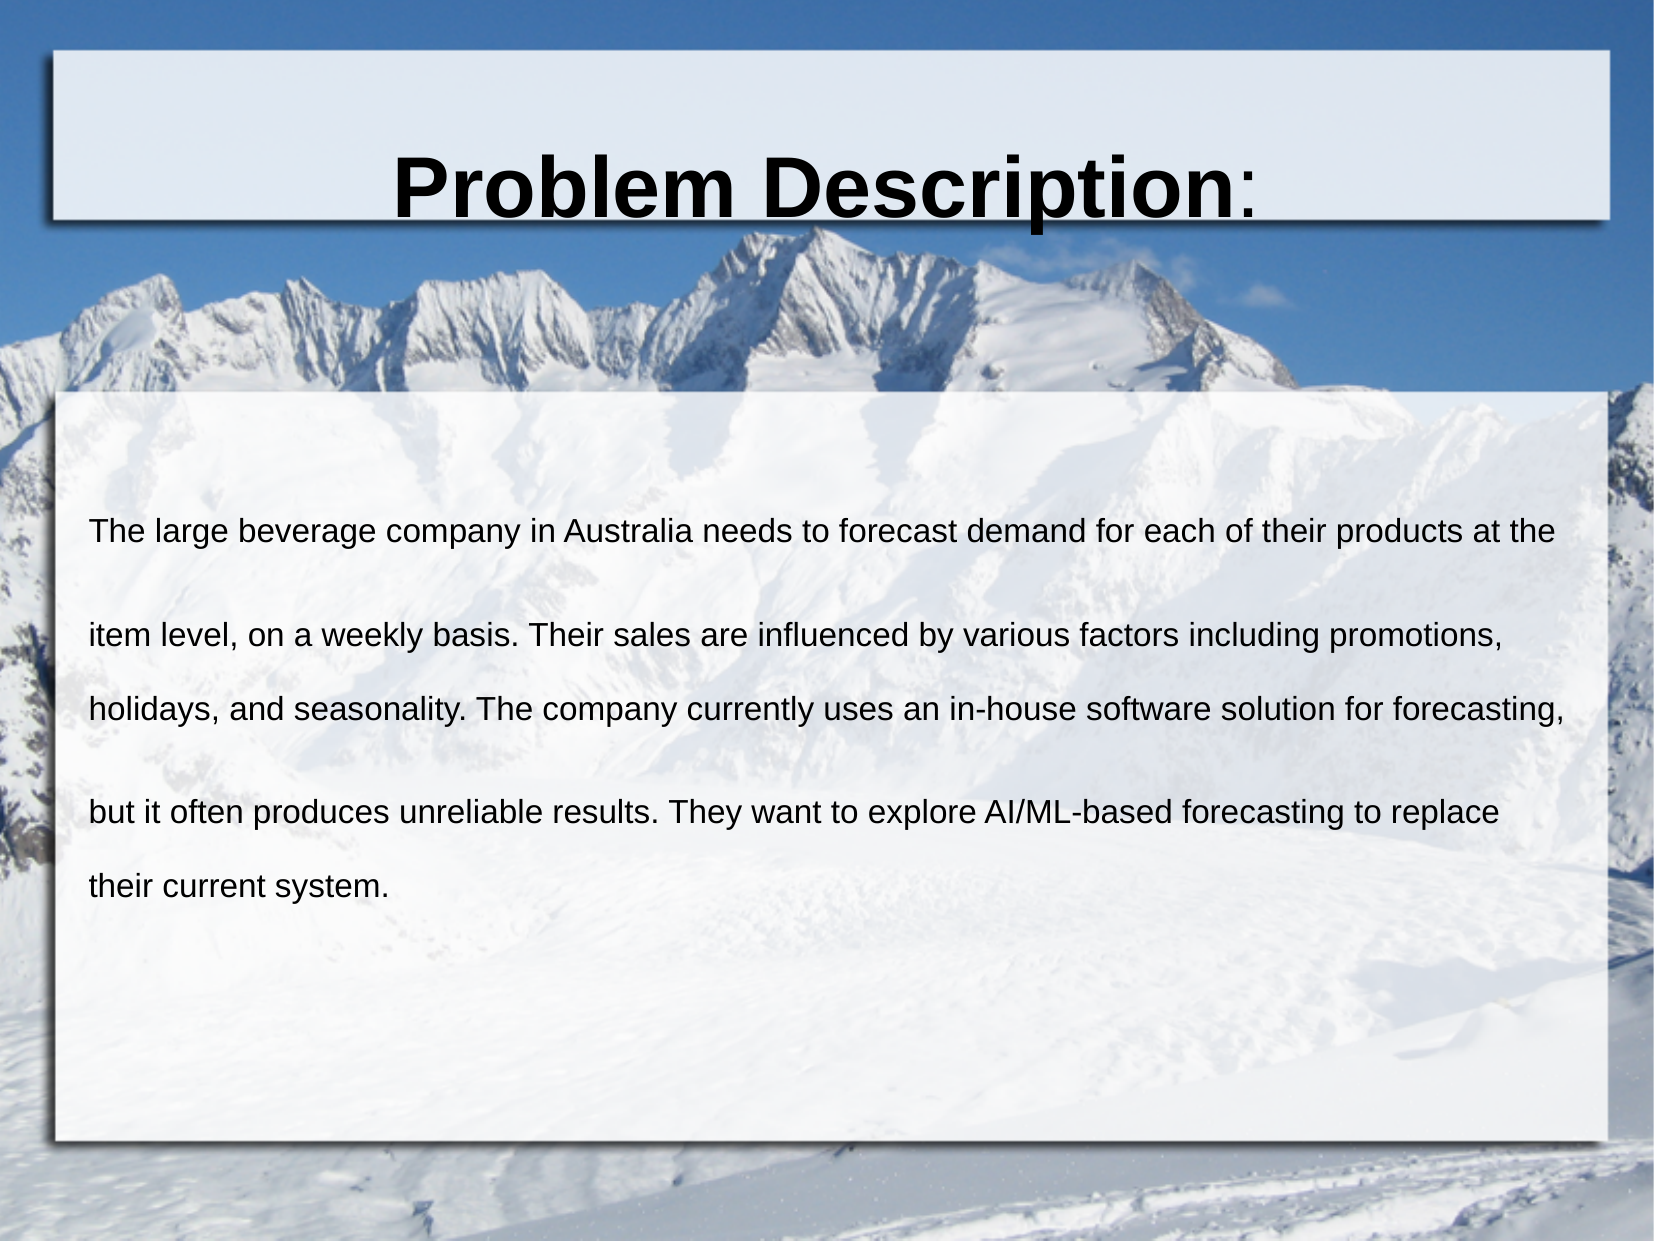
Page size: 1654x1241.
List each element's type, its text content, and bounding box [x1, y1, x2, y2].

picture [0, 0, 1654, 1241]
title Problem Description: [59, 61, 1595, 219]
list The large beverage company in Australia needs to forecast demand for each of their products at the item level, on a weekly basis. Their sales are influenced by various factors including promotions, holidays, and seasonality. The company currently uses an in-house software solution for forecasting, but it often produces unreliable results. They want to explore AI/ML-based forecasting to replace their current system. [88, 413, 1571, 1109]
